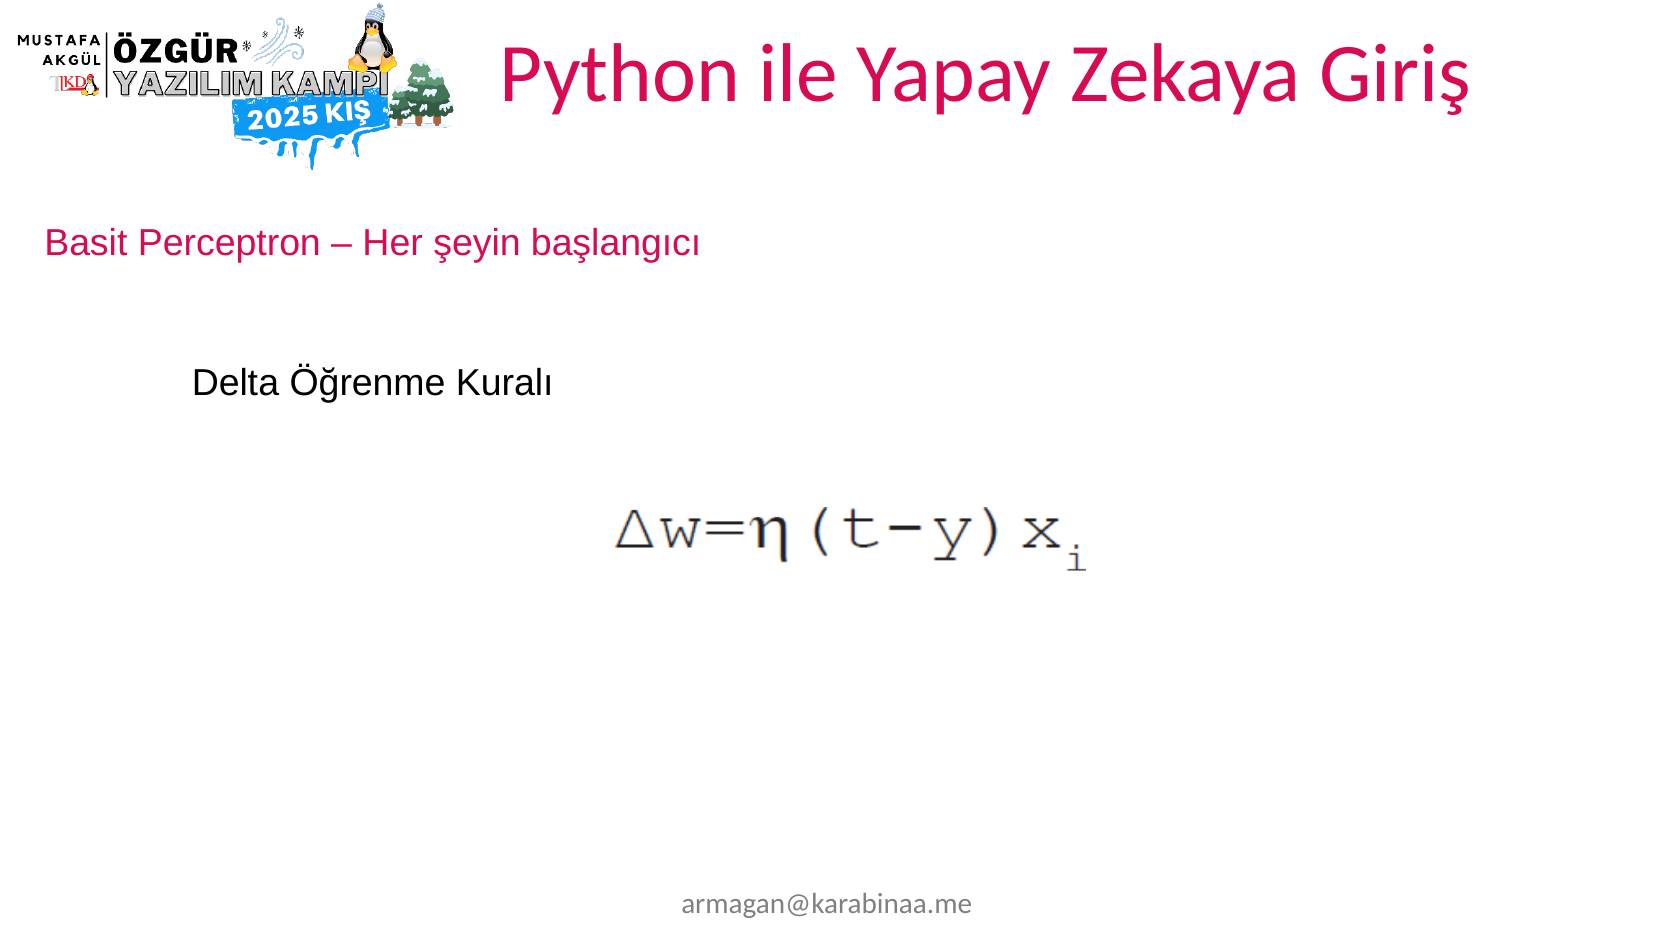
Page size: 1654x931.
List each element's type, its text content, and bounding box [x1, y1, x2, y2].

text_box Delta Öğrenme Kuralı [177, 354, 680, 412]
picture [531, 497, 1162, 591]
text_box Python ile Yapay Zekaya Giriş [484, 10, 1654, 126]
picture [0, 0, 463, 177]
text_box Basit Perceptron – Her şeyin başlangıcı [29, 213, 854, 271]
text_box armagan@karabinaa.me [0, 877, 1654, 928]
